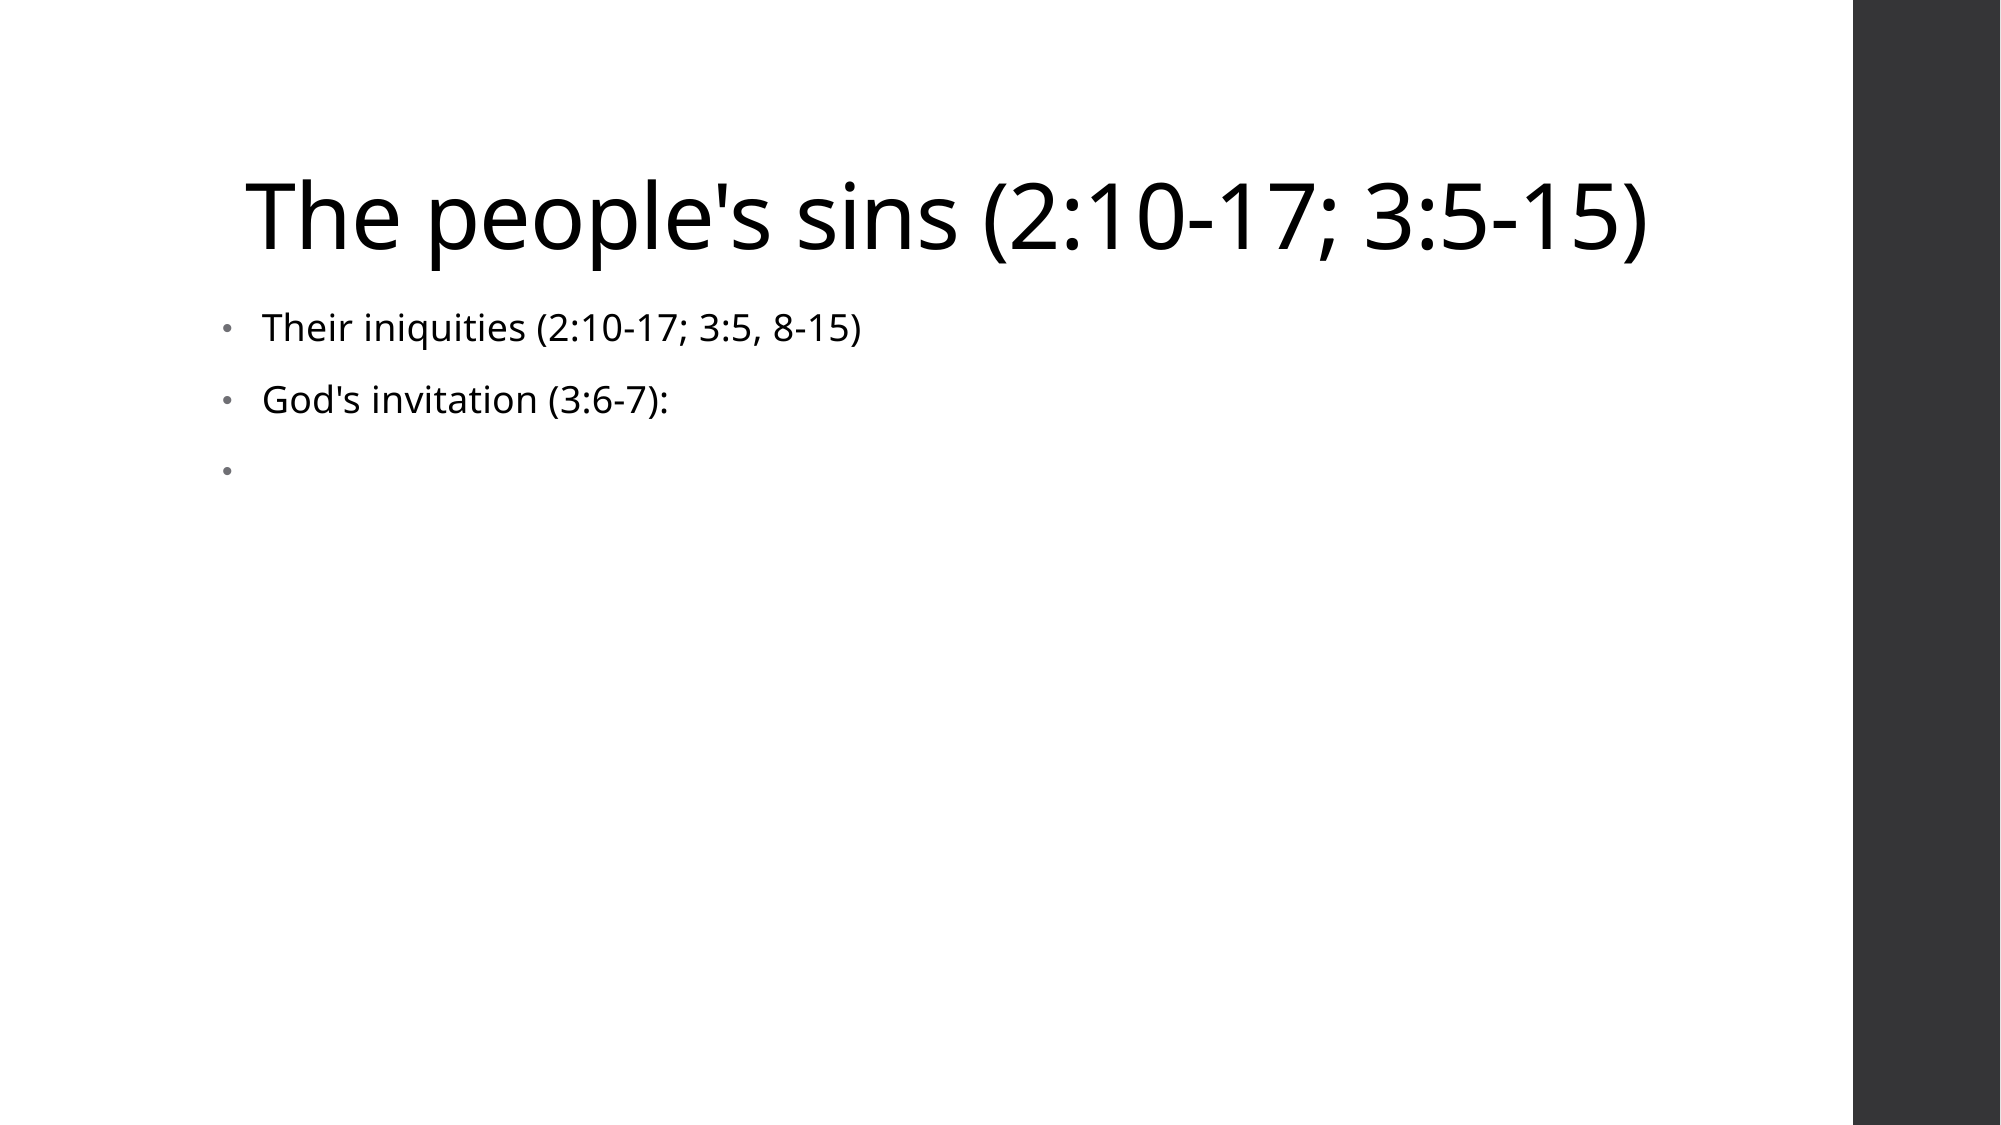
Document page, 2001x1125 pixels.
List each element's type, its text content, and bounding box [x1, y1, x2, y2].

title The people's sins (2:10-17; 3:5-15) [206, 60, 1797, 278]
list Their iniquities (2:10-17; 3:5, 8-15) God's invitation (3:6-7): [206, 299, 1617, 1014]
